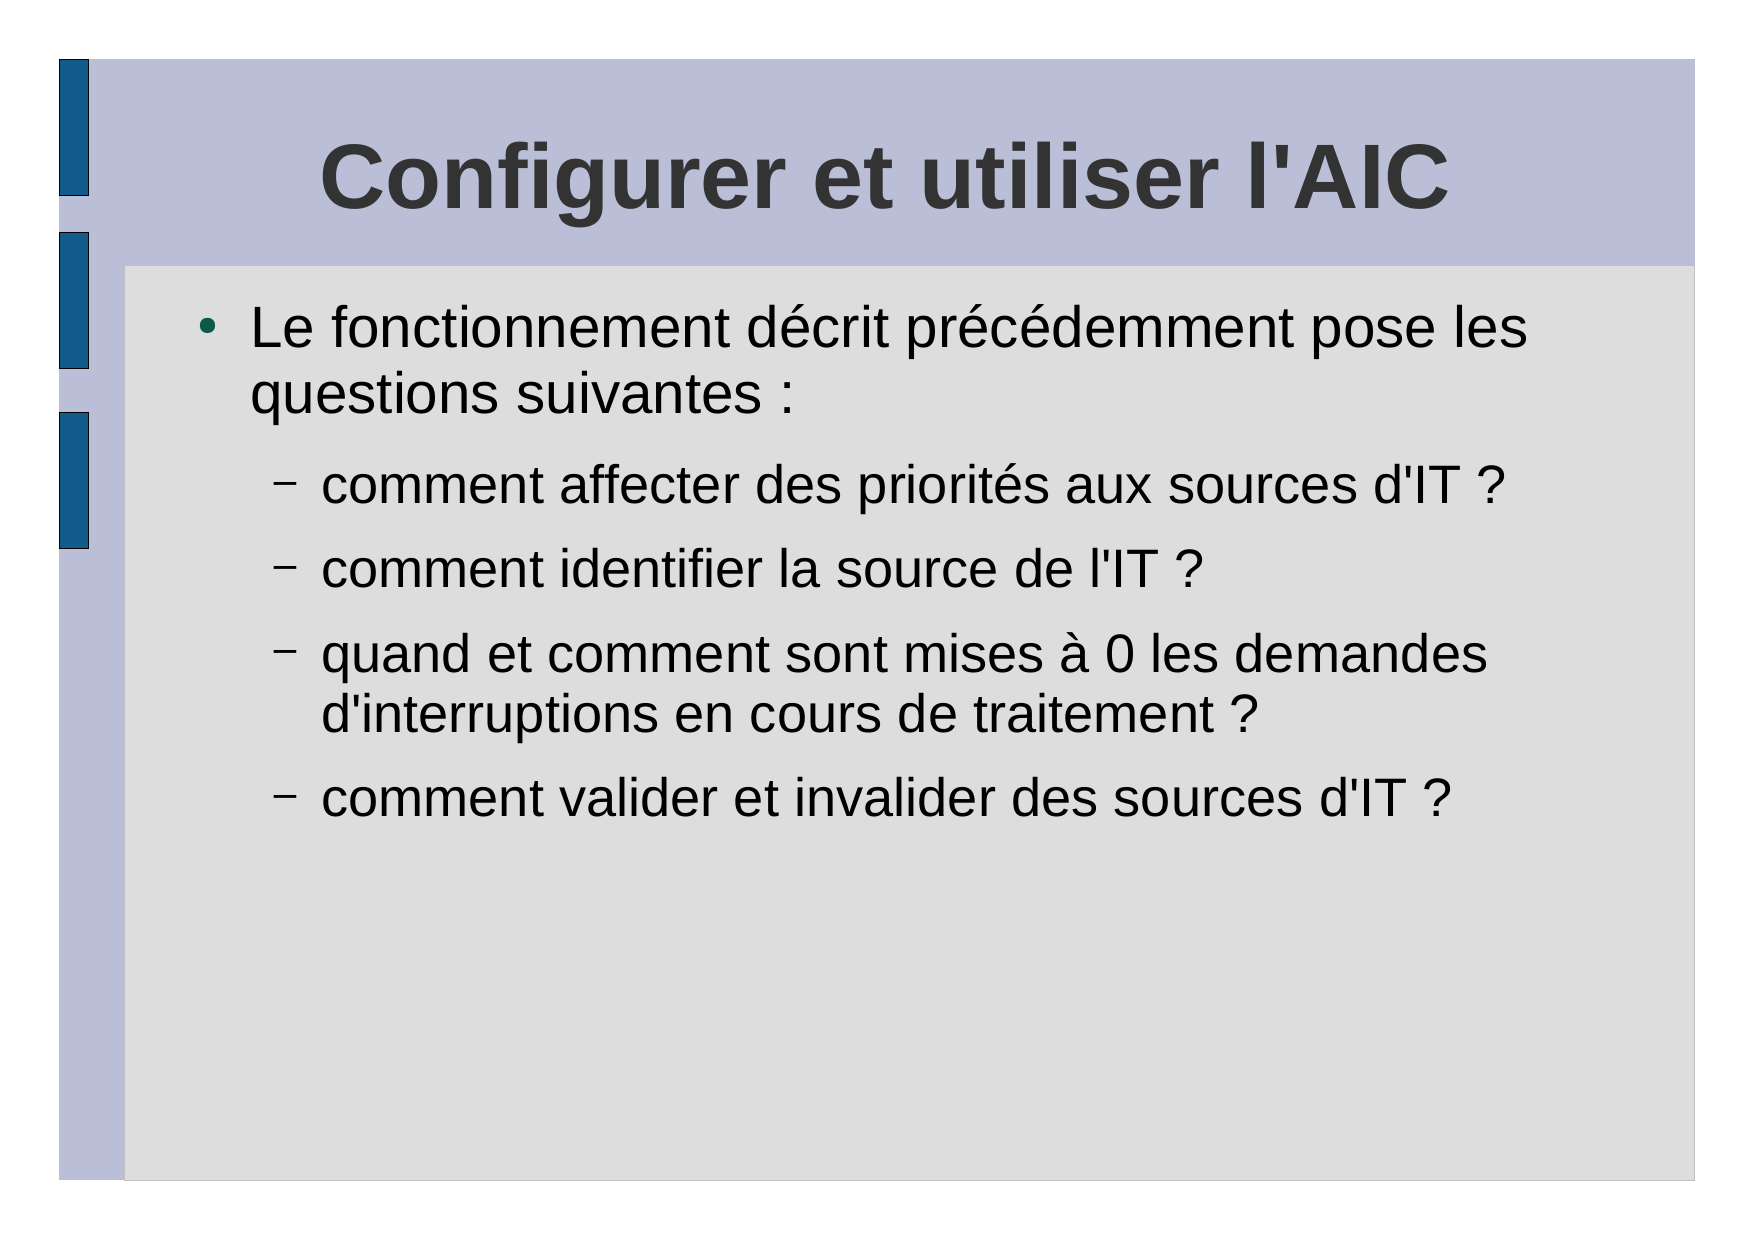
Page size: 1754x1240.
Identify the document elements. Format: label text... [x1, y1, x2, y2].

list Le fonctionnement décrit précédemment pose les questions suivantes : comment affecter des priorités aux sources d'IT ? comment identifier la source de l'IT ? quand et comment sont mises à 0 les demandes d'interruptions en cours de traitement ? comment valider et invalider des sources d'IT ? [179, 295, 1577, 1093]
title Configurer et utiliser l'AIC [118, 88, 1654, 266]
